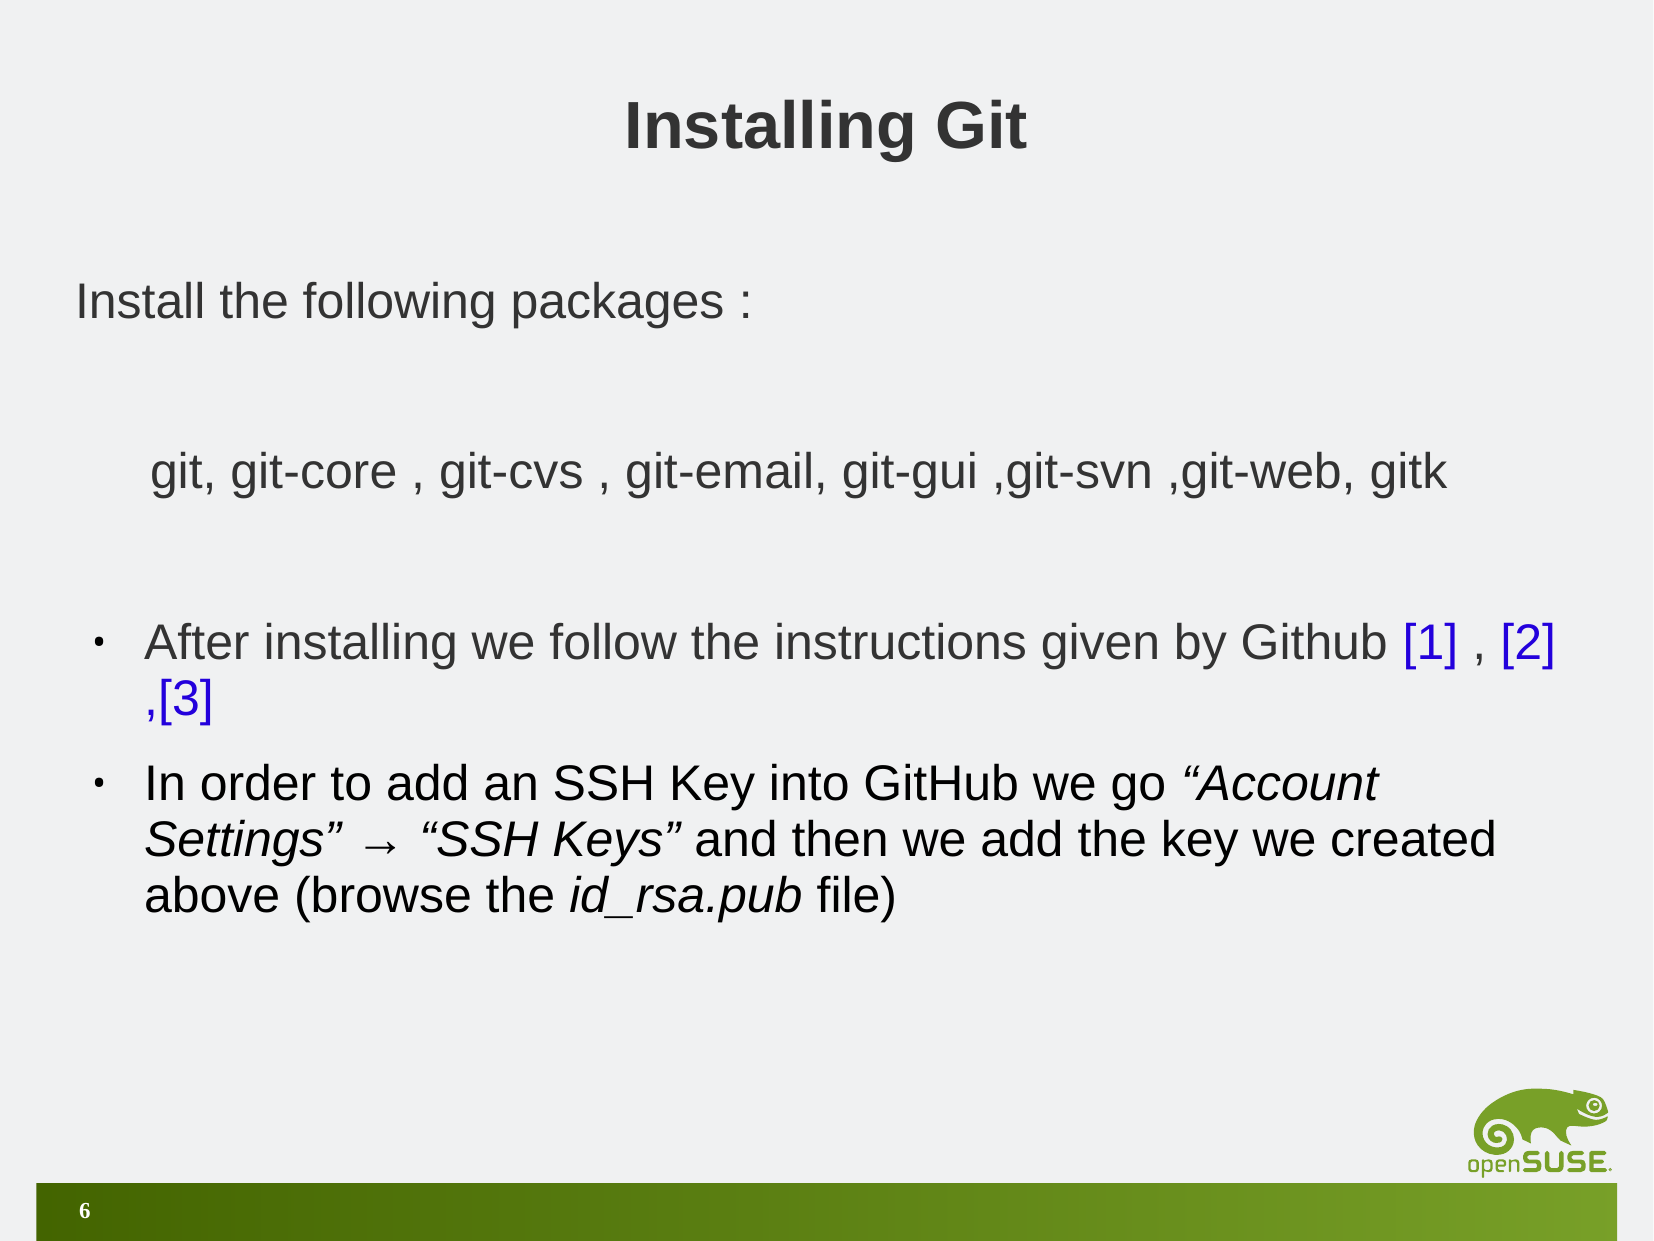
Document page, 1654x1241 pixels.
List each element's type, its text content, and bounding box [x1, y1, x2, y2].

picture [0, 0, 1654, 1241]
text_box Install the following packages : git, git-core , git-cvs , git-email, git-gui ,git-svn ,git-web, gitk After installing we follow the instructions given by Github [1] , [2],[3] In order to add an SSH Key into GitHub we go “Account Settings” → “SSH Keys” and then we add the key we created above (browse the id_rsa.pub file) [75, 270, 1564, 661]
title Installing Git [82, 49, 1571, 198]
